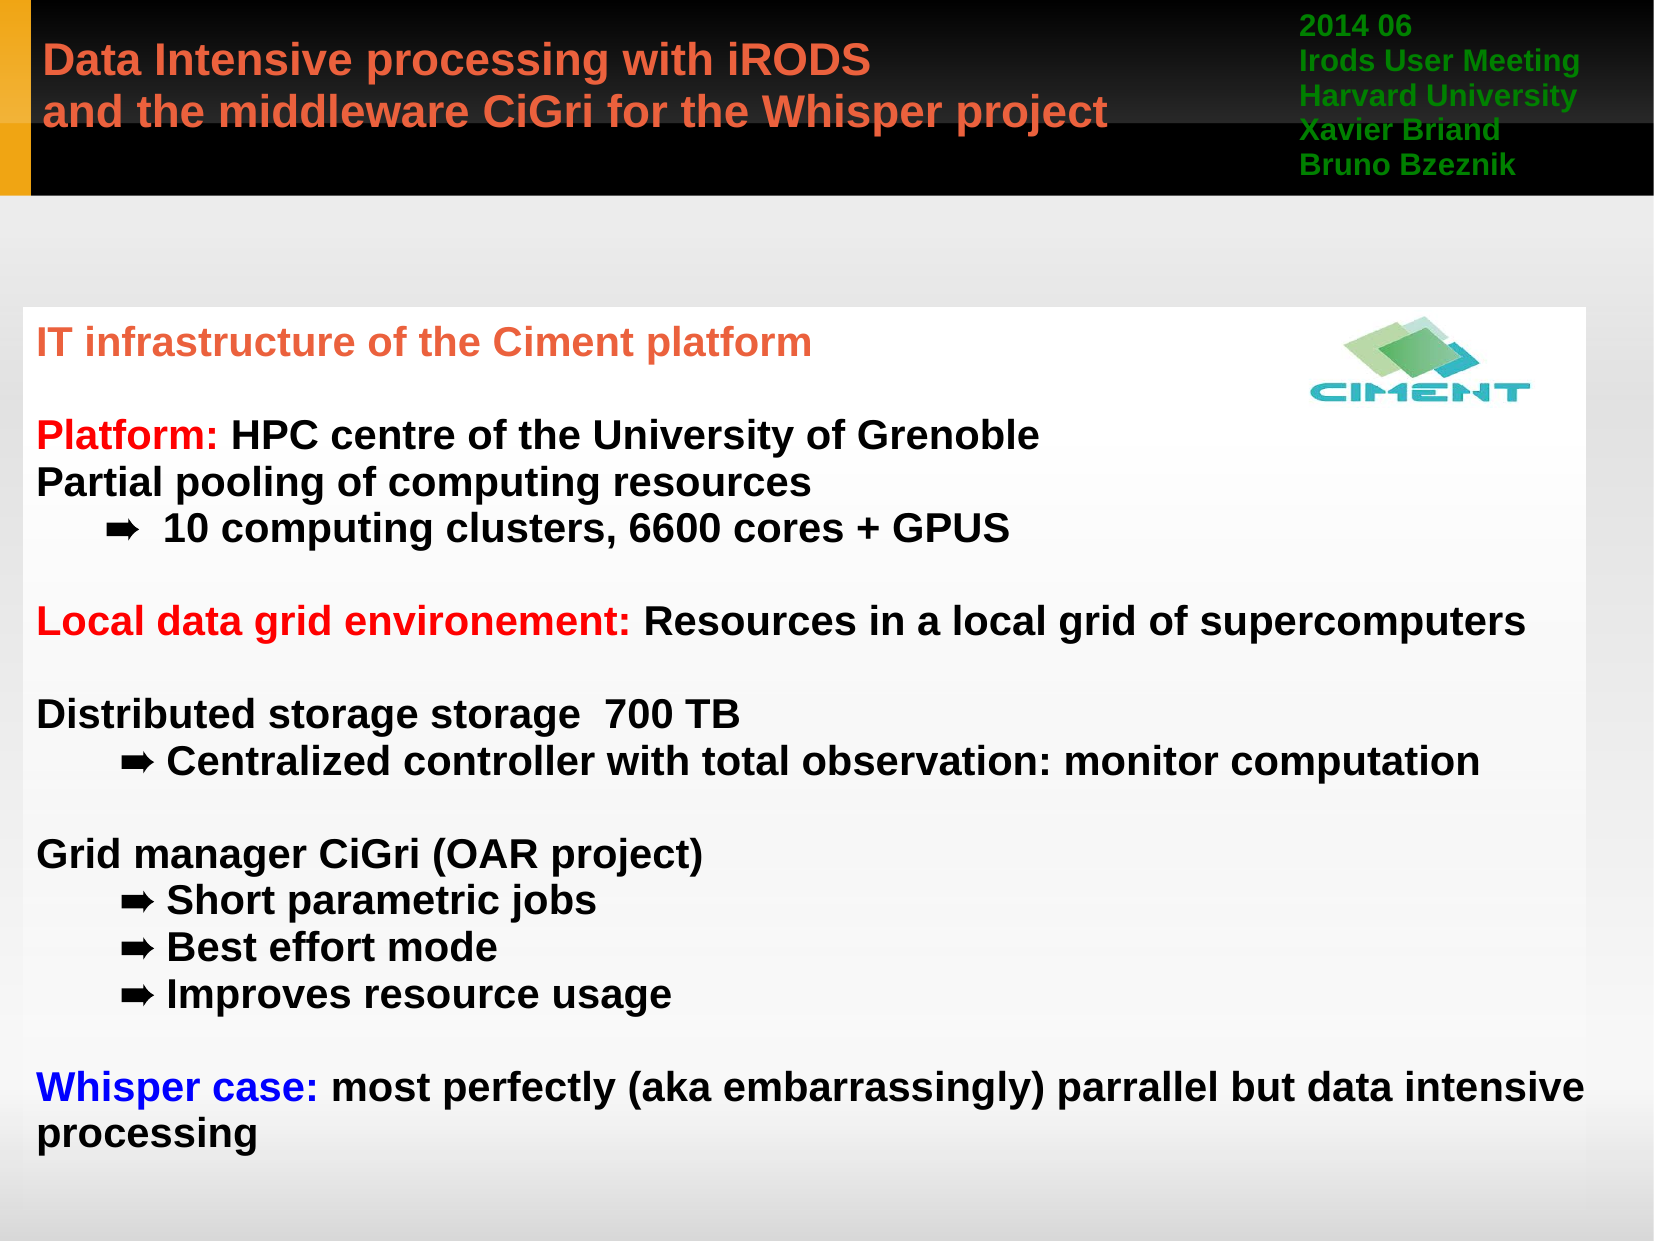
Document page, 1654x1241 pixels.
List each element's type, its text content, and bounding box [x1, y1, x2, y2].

picture [781, 48, 799, 59]
list IT infrastructure of the Ciment platform Platform: HPC centre of the University of Grenoble Partial pooling of computing resources à 10 computing clusters, 6600 cores + GPUS Local data grid environement: Resources in a local grid of supercomputers Distributed storage storage 700 TB à Centralized controller with total observation: monitor computation Grid manager CiGri (OAR project) à Short parametric jobs à Best effort mode à Improves resource usage Whisper case: most perfectly (aka embarrassingly) parrallel but data intensive processing [23, 307, 1586, 1232]
title 2014 06 Irods User Meeting Harvard University Xavier Briand Bruno Bzeznik [1299, 41, 1654, 219]
picture [219, 54, 228, 59]
picture [818, 49, 833, 59]
picture [420, 55, 430, 59]
picture [749, 49, 763, 58]
picture [336, 54, 345, 59]
picture [0, 0, 1654, 1241]
picture [52, 49, 67, 59]
picture [473, 54, 482, 59]
title Data Intensive processing with iRODS and the middleware CiGri for the Whisper project [29, 59, 1365, 266]
